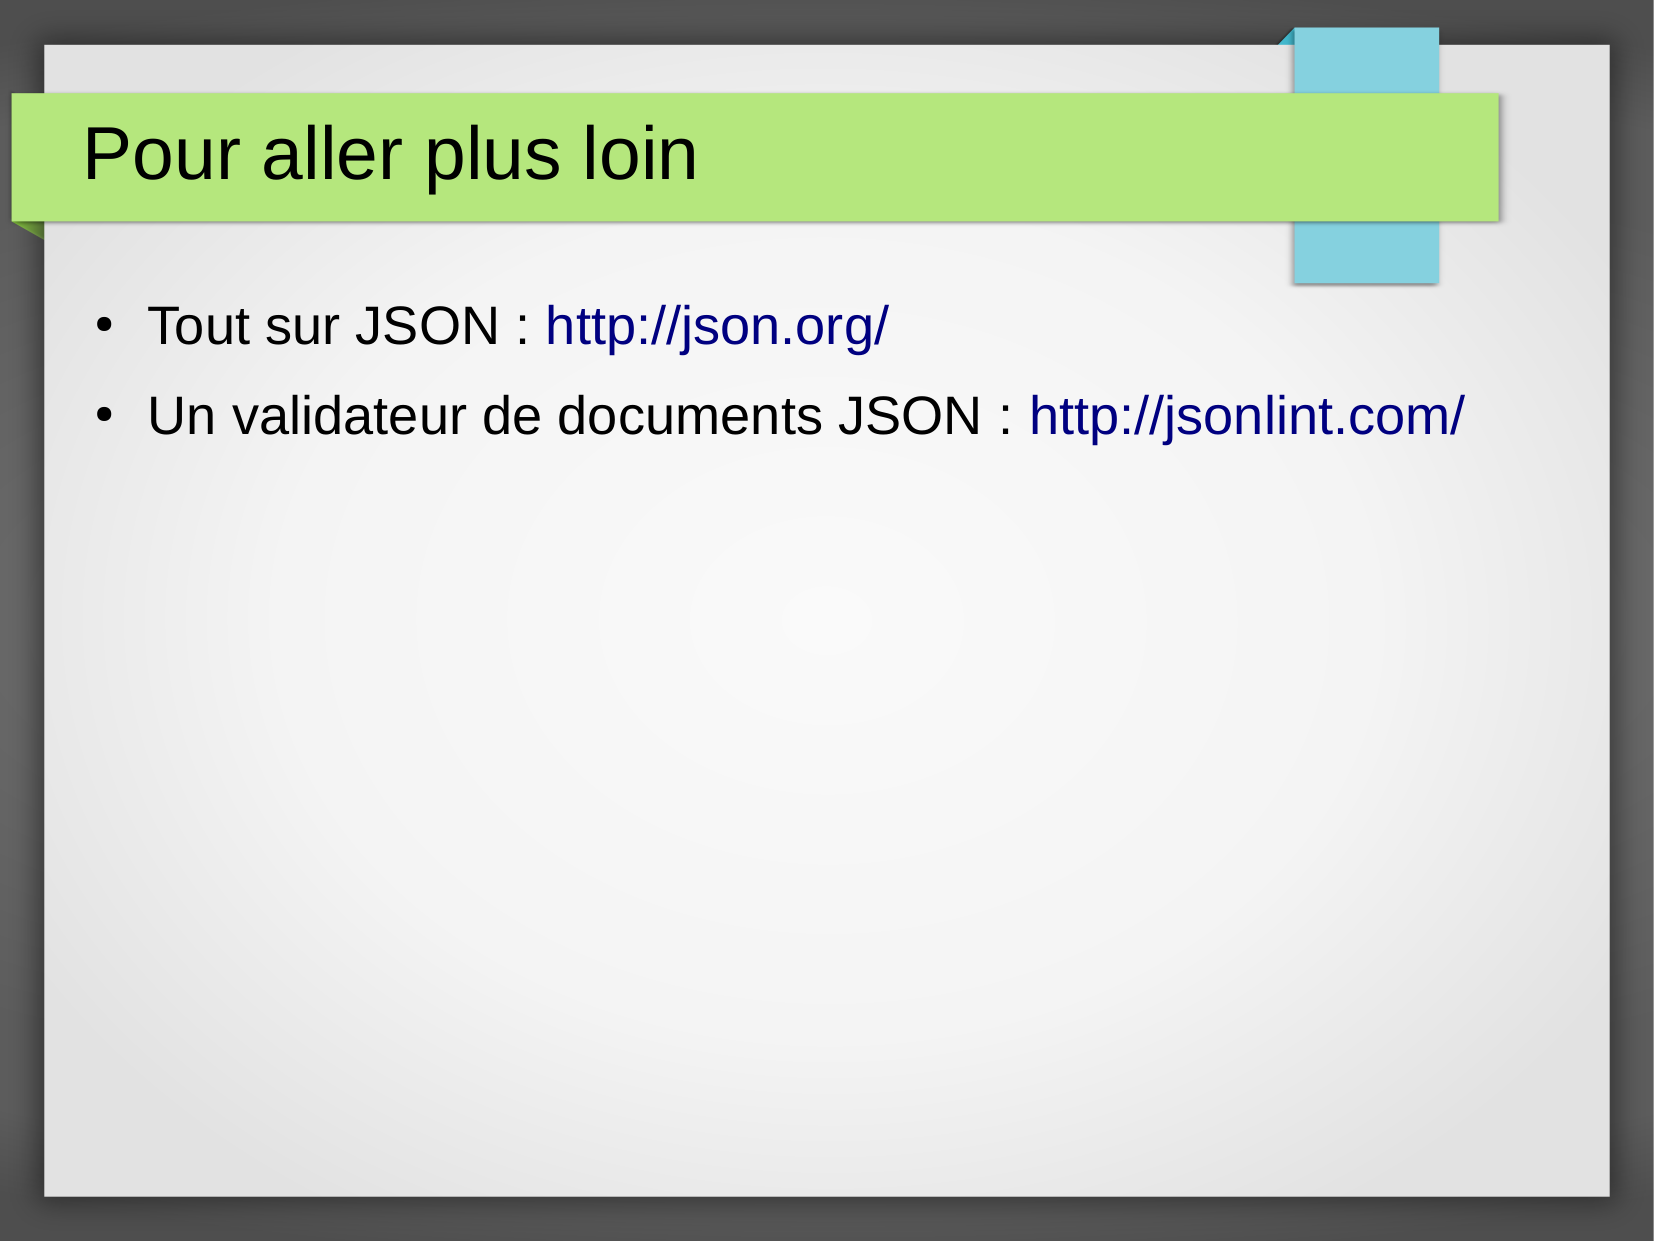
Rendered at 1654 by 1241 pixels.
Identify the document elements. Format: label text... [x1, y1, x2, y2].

list Tout sur JSON : http://json.org/ Un validateur de documents JSON : http://jsonlint.com/ [76, 295, 1565, 1015]
title Pour aller plus loin [82, 94, 1264, 213]
picture [0, 0, 1654, 1241]
